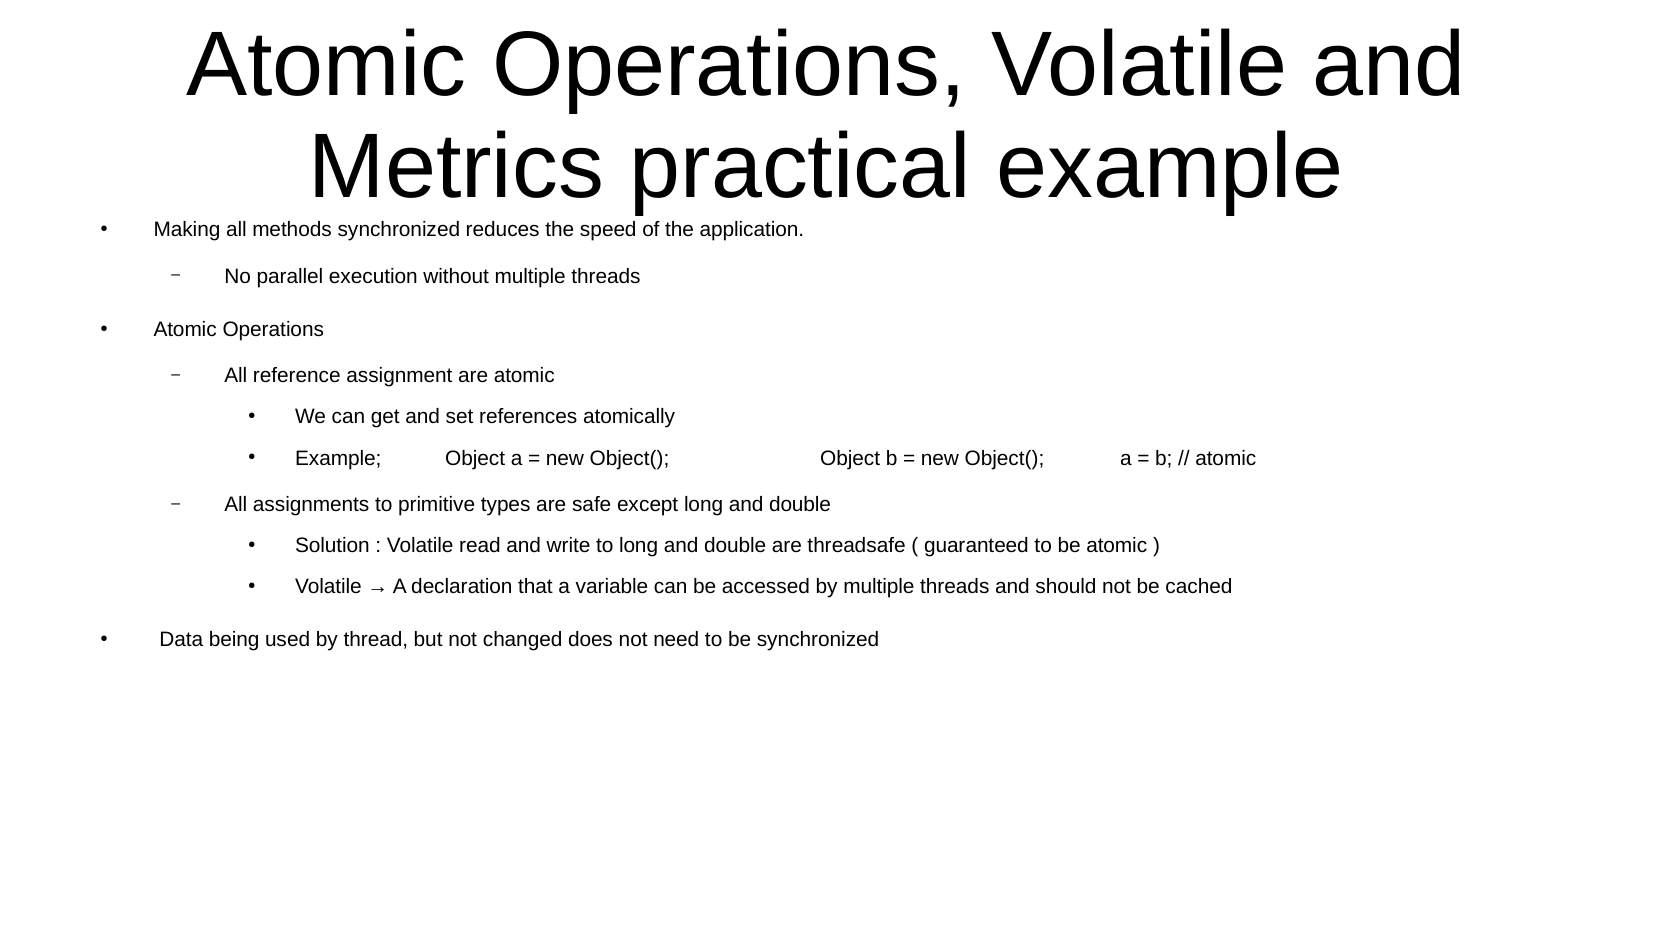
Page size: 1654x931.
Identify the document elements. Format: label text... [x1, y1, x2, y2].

title Atomic Operations, Volatile and Metrics practical example [82, 12, 1571, 217]
list Making all methods synchronized reduces the speed of the application. No parallel execution without multiple threads Atomic Operations All reference assignment are atomic We can get and set references atomically Example; Object a = new Object(); Object b = new Object(); a = b; // atomic All assignments to primitive types are safe except long and double Solution : Volatile read and write to long and double are threadsafe ( guaranteed to be atomic ) Volatile → A declaration that a variable can be accessed by multiple threads and should not be cached Data being used by thread, but not changed does not need to be synchronized [82, 217, 1636, 916]
